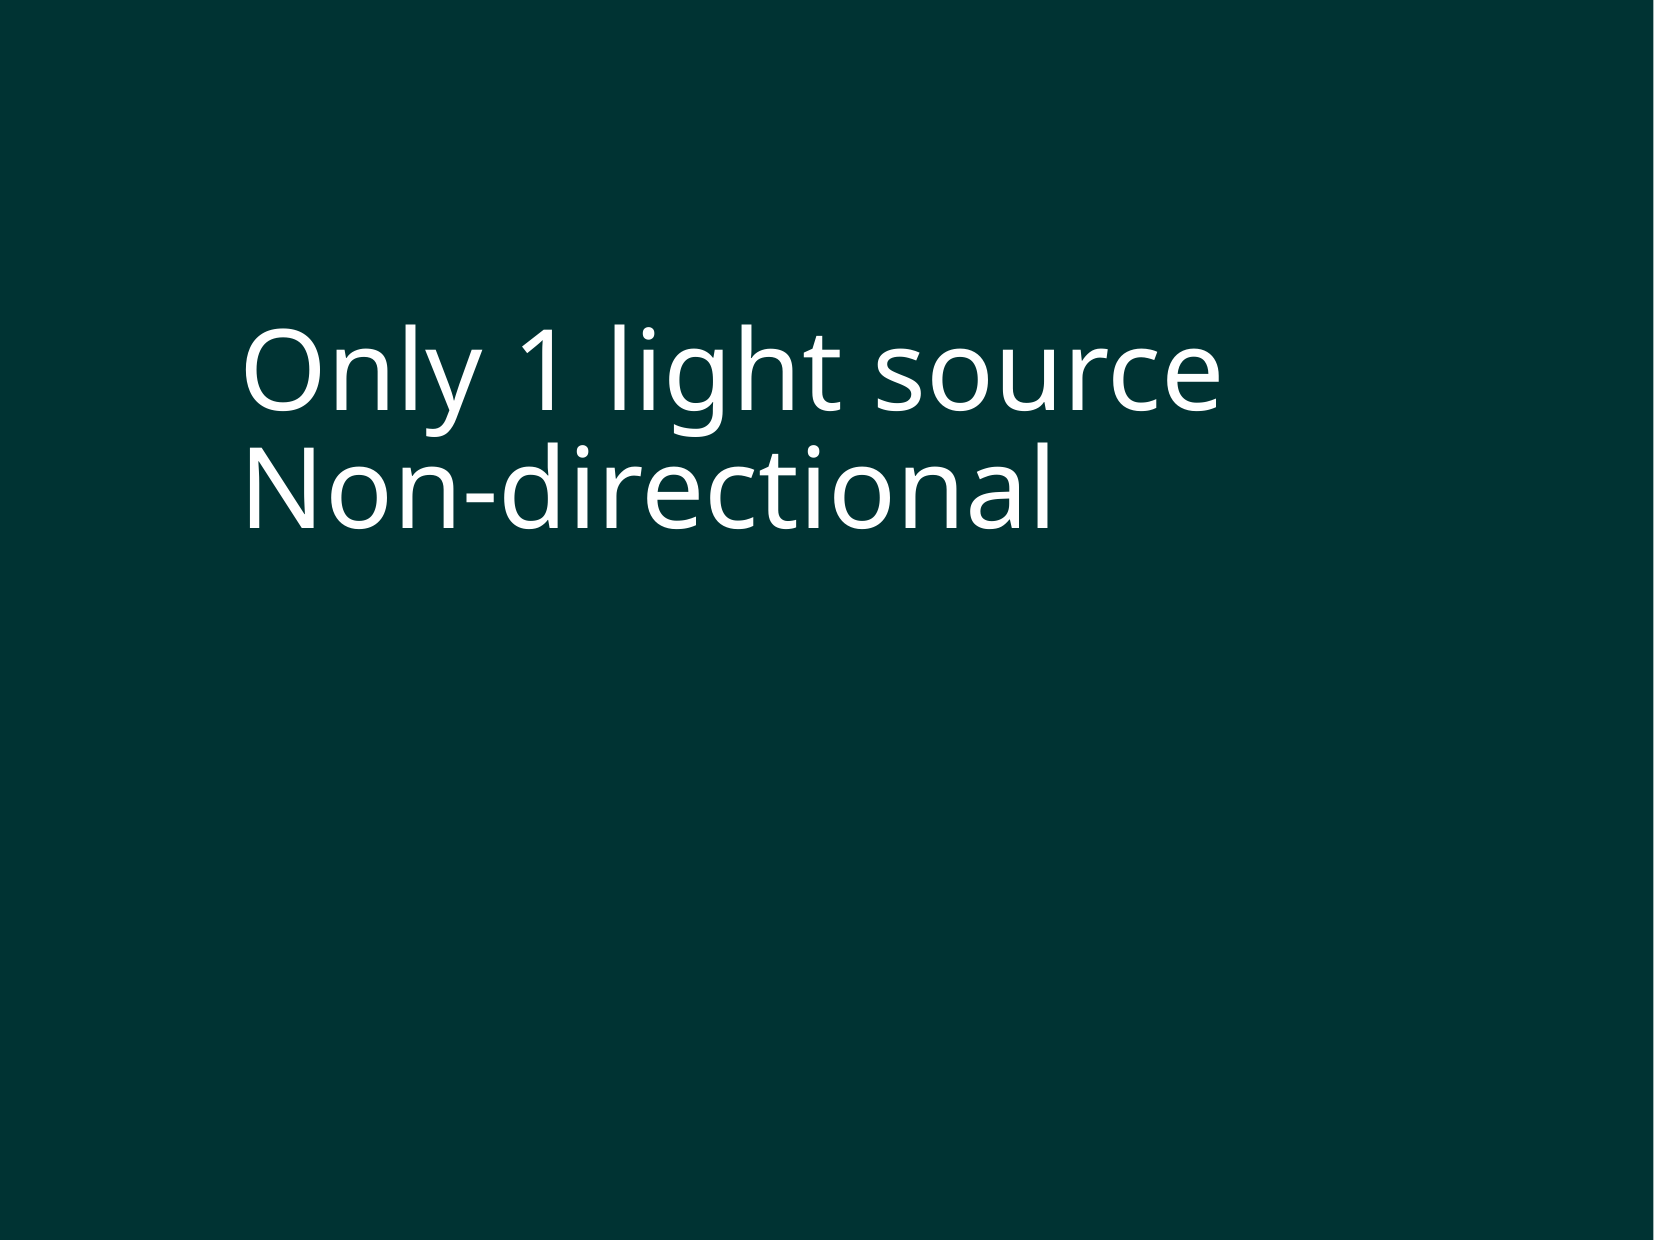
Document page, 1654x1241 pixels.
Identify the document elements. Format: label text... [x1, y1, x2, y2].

text_box Only 1 light source [225, 283, 1531, 401]
text_box Non-directional [225, 401, 1531, 567]
